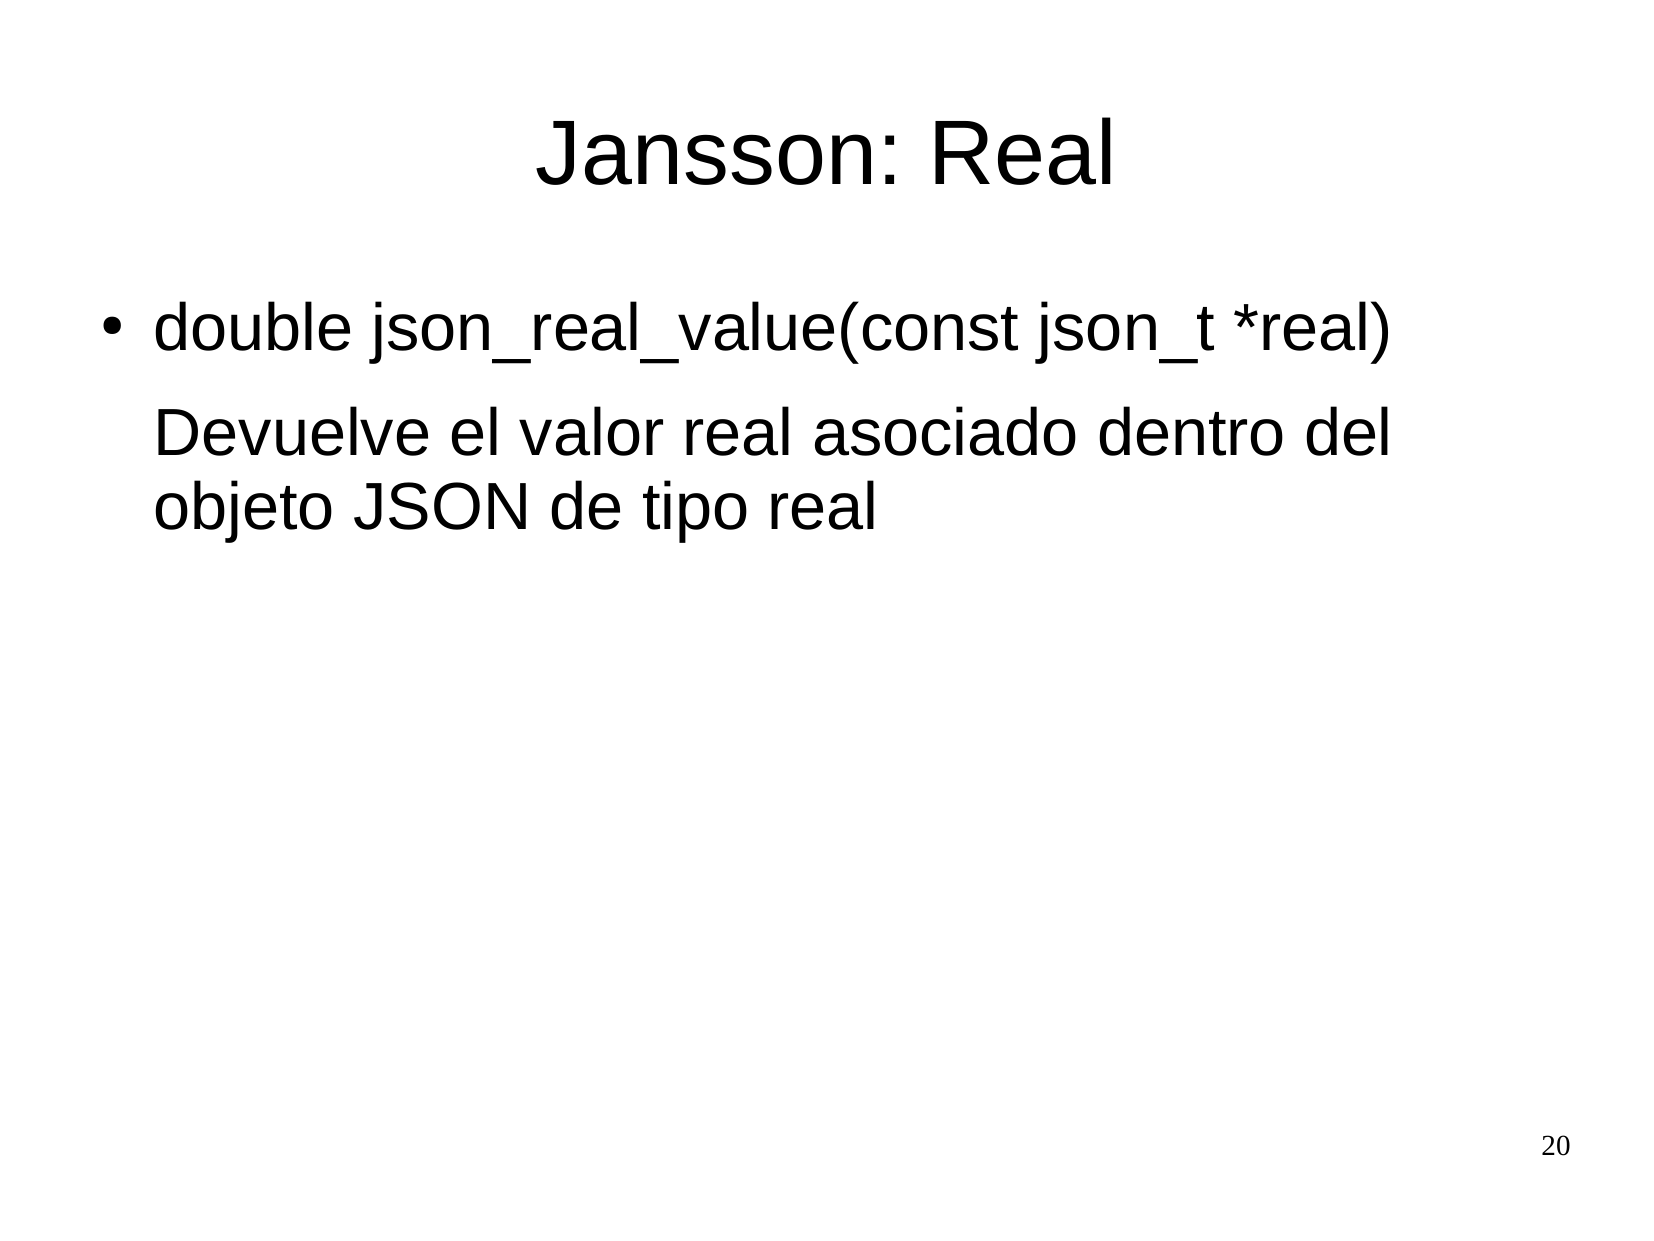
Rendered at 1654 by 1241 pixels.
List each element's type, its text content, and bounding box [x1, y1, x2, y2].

title Jansson: Real [82, 49, 1571, 257]
list double json_real_value(const json_t *real) Devuelve el valor real asociado dentro del objeto JSON de tipo real [82, 290, 1538, 1010]
